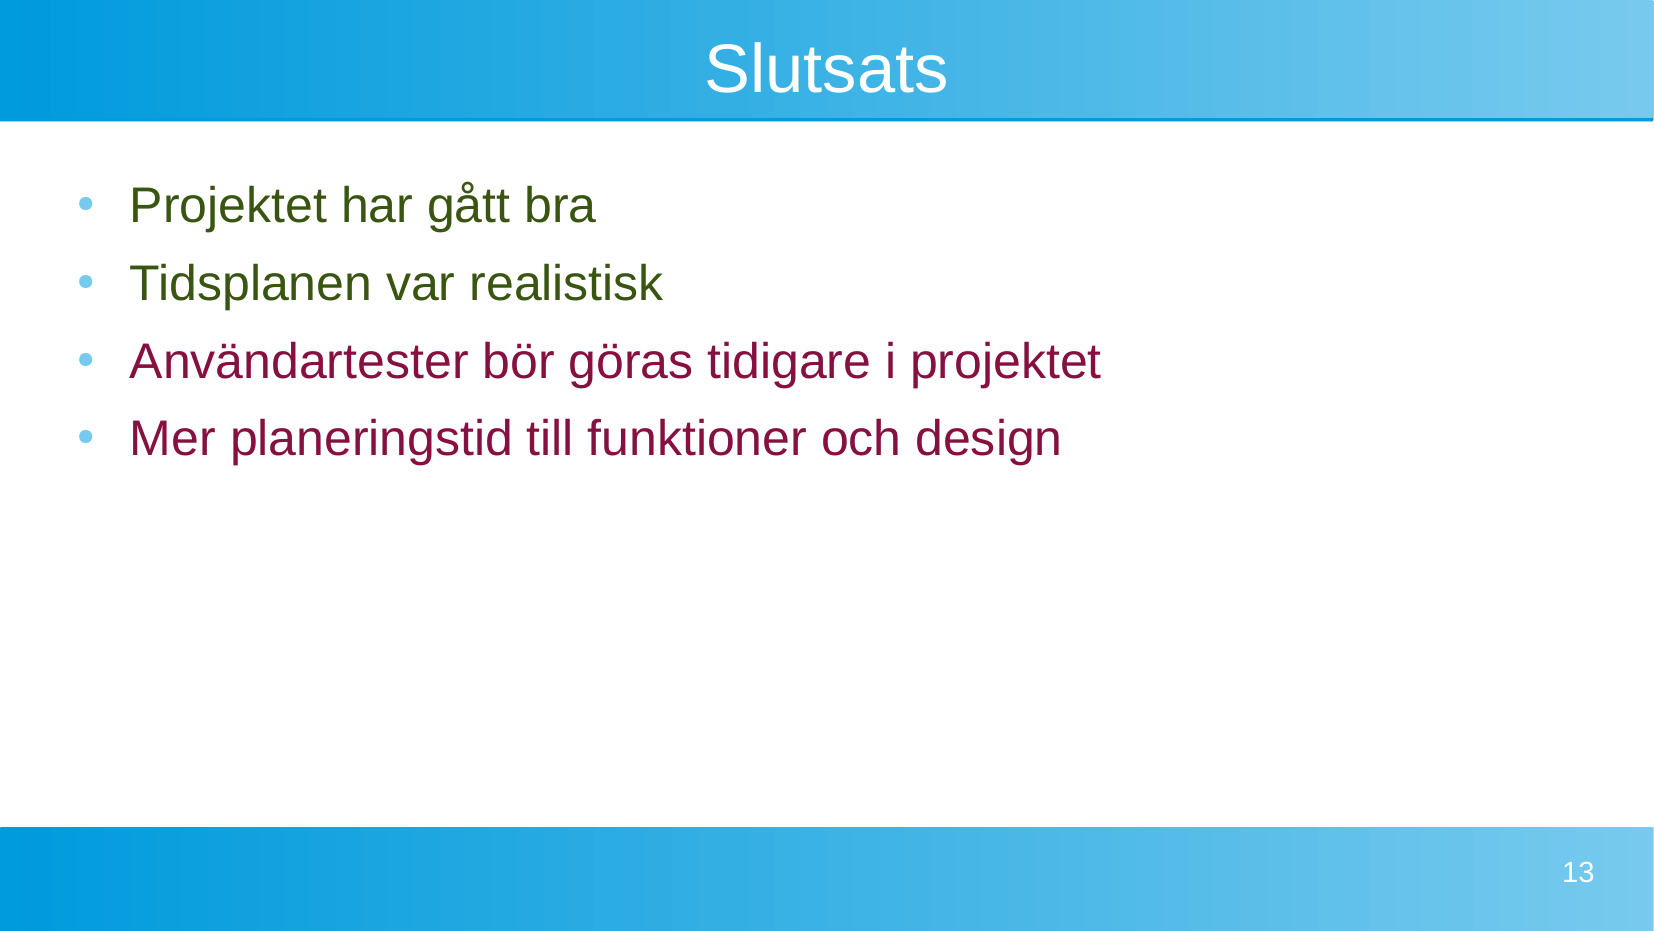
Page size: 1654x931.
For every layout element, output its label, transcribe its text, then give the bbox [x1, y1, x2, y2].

list Projektet har gått bra Tidsplanen var realistisk Användartester bör göras tidigare i projektet Mer planeringstid till funktioner och design [59, 177, 1595, 768]
title Slutsats [59, 29, 1595, 108]
